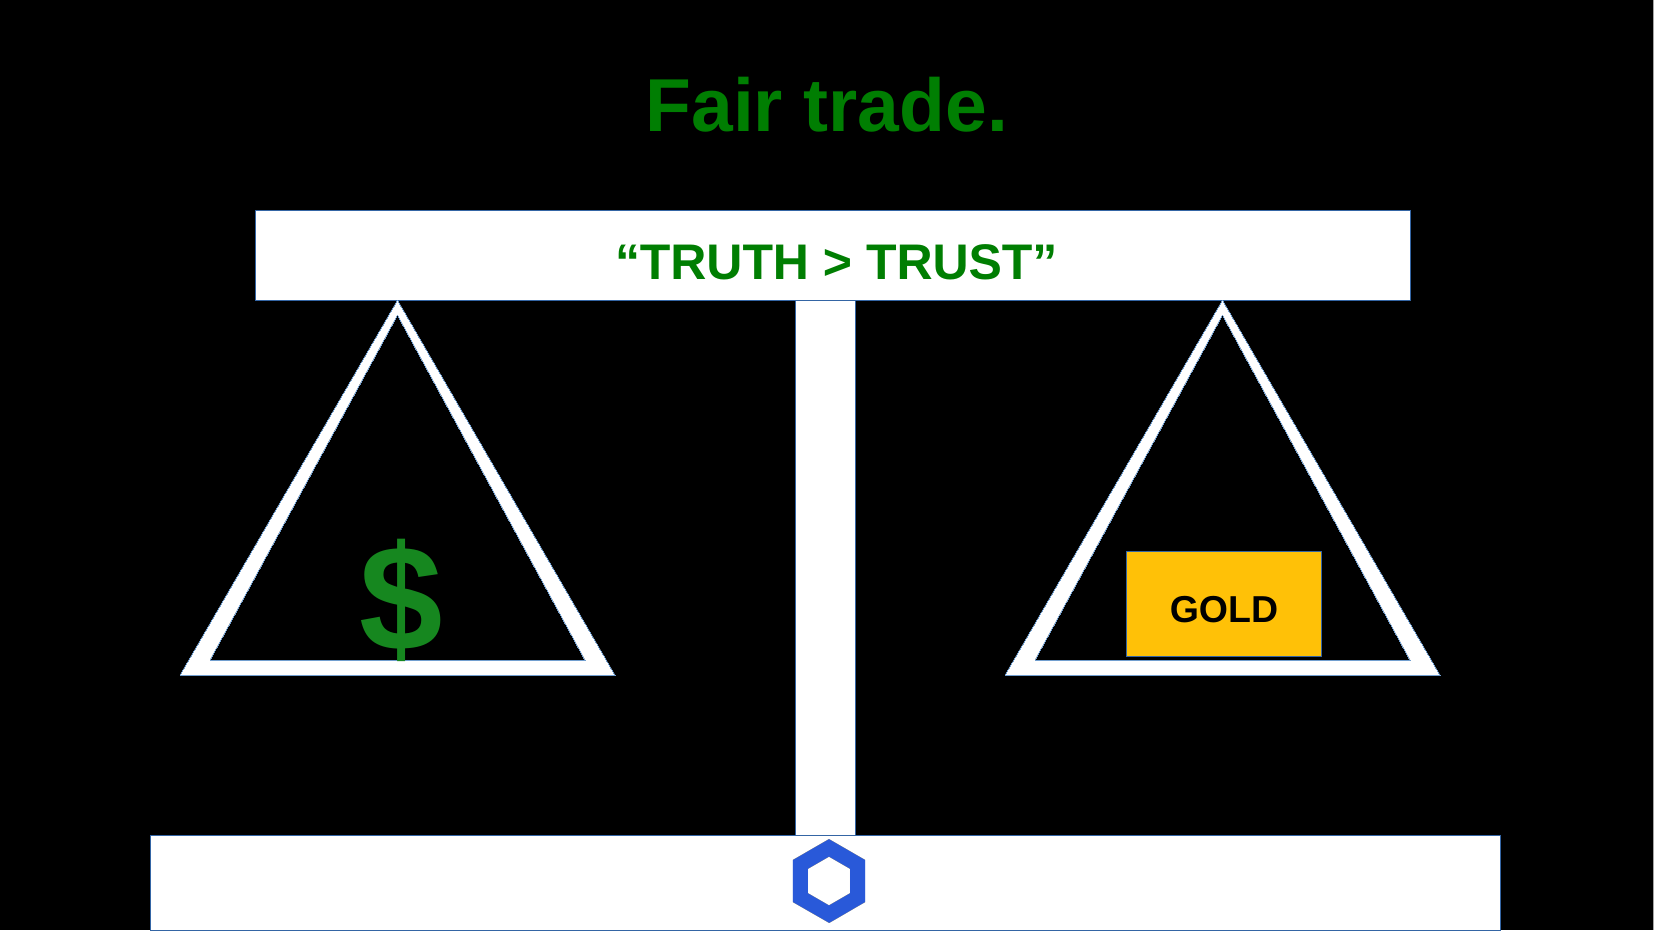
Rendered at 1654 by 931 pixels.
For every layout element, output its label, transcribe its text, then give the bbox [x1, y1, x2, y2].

text_box GOLD [1155, 581, 1306, 681]
text_box “TRUTH > TRUST” [258, 226, 1414, 302]
text_box [1005, 302, 1441, 676]
text_box [180, 302, 616, 676]
text_box $ [345, 507, 451, 691]
text_box [150, 302, 1501, 931]
title Fair trade. [0, 0, 1654, 211]
text_box [255, 211, 1411, 301]
picture [787, 839, 871, 923]
